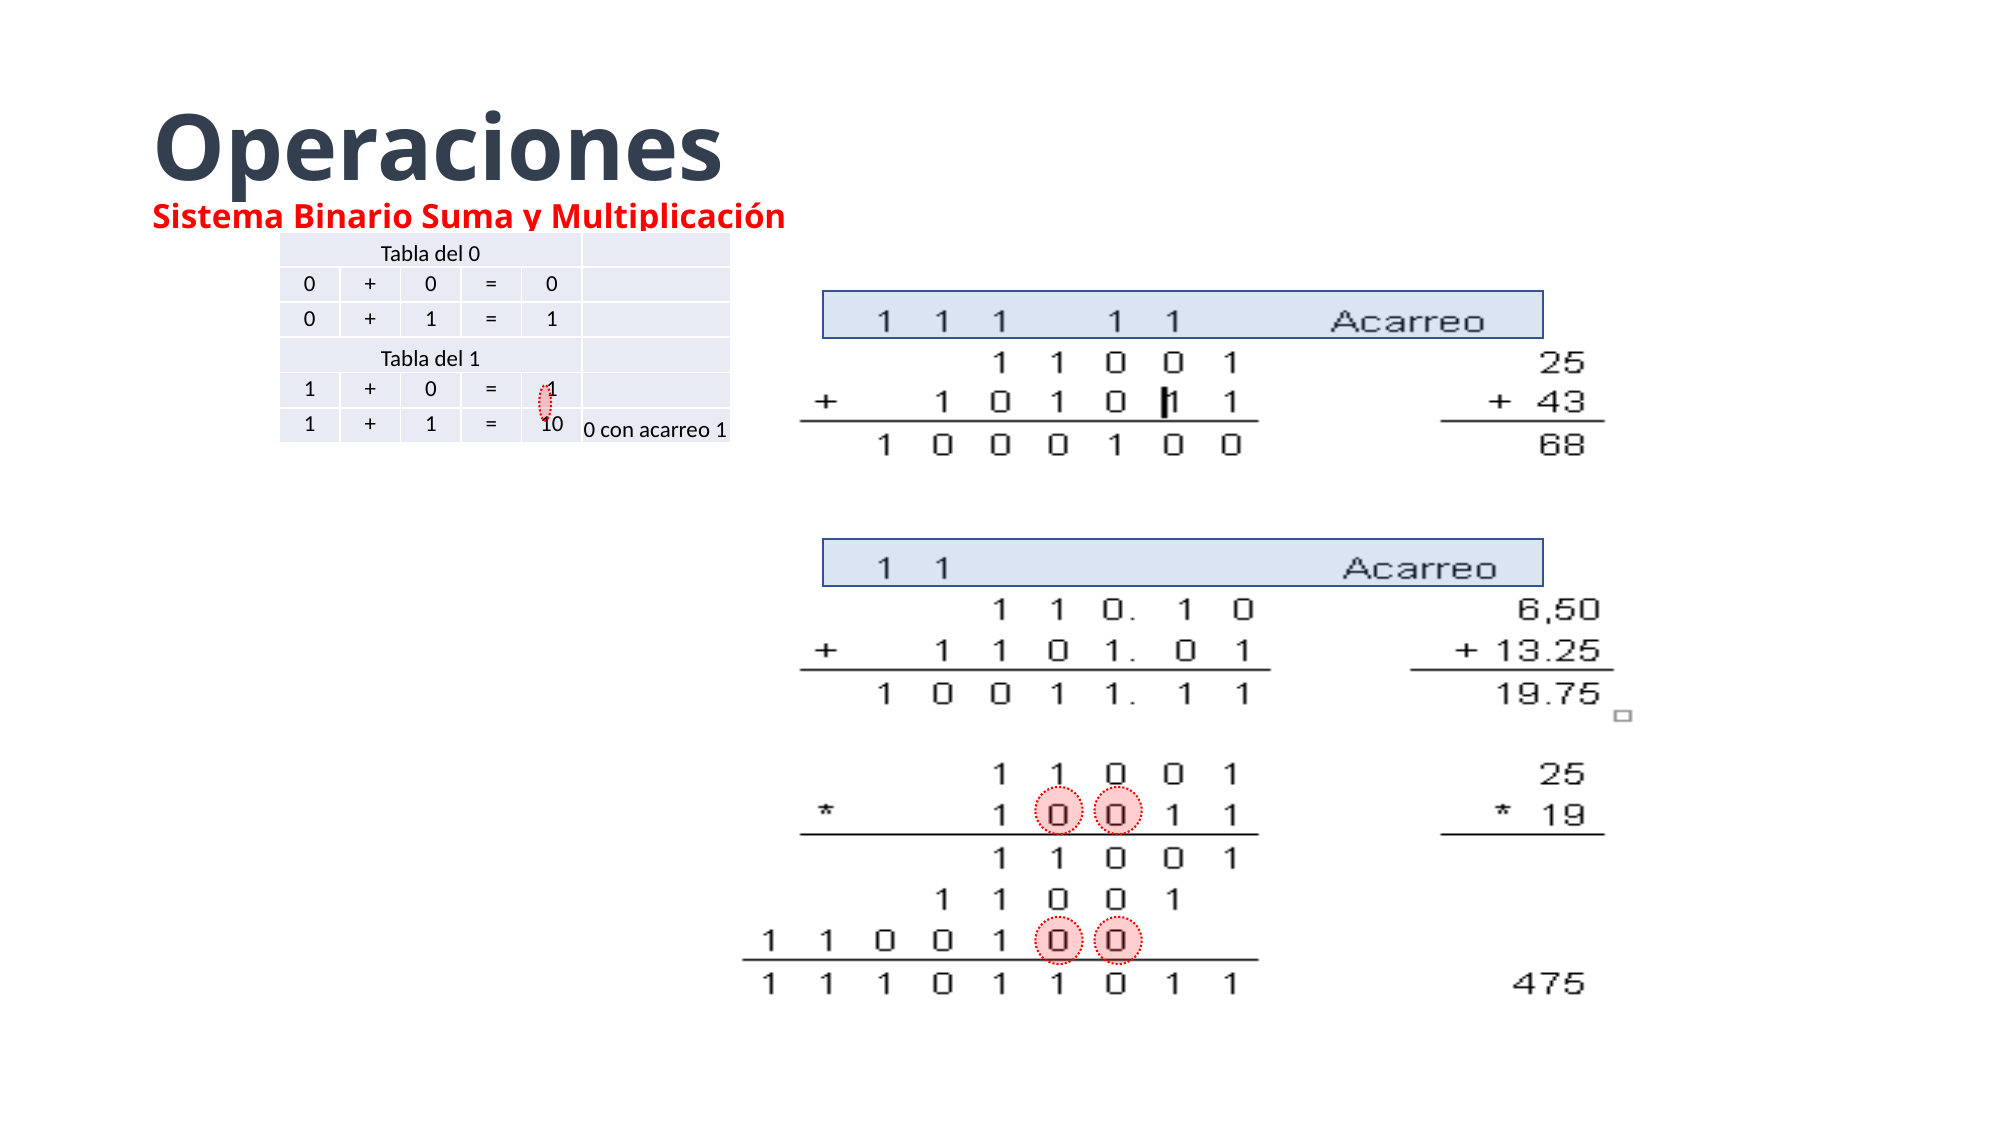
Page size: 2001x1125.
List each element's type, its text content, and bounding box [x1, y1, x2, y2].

text_box [539, 385, 552, 421]
table_cell 0 con acarreo 1 [583, 409, 730, 442]
table_cell 1 [280, 373, 339, 407]
table_cell = [462, 303, 521, 336]
table_cell = [462, 373, 521, 407]
table_cell [583, 268, 730, 301]
table_cell 1 [401, 303, 460, 336]
table_cell 1 [280, 409, 339, 442]
table_cell = [462, 268, 521, 301]
table_cell 10 [522, 409, 581, 442]
table_cell [583, 373, 730, 407]
table_cell [583, 303, 730, 336]
title Operaciones Sistema Binario Suma y Multiplicación [137, 59, 1863, 278]
table_header [583, 233, 730, 266]
table_cell [583, 338, 730, 372]
table_cell 1 [522, 303, 581, 336]
table_cell + [341, 303, 400, 336]
text_box [1035, 786, 1083, 835]
table_cell + [341, 409, 400, 442]
table_cell 0 [280, 268, 339, 301]
table_header Tabla del 0 [280, 233, 581, 266]
text_box [1035, 916, 1083, 965]
table_cell + [341, 373, 400, 407]
text_box [1094, 786, 1142, 835]
text_box [822, 290, 1544, 338]
table_cell 0 [280, 303, 339, 336]
table_cell 0 [401, 373, 460, 407]
text_box [1094, 916, 1142, 965]
table_cell + [341, 268, 400, 301]
table_cell Tabla del 1 [280, 338, 581, 372]
table_cell = [462, 409, 521, 442]
table_cell 1 [401, 409, 460, 442]
table_cell 1 [522, 373, 581, 407]
table_cell 0 [522, 268, 581, 301]
picture [704, 256, 1721, 1024]
text_box [822, 538, 1544, 587]
table_cell 0 [401, 268, 460, 301]
